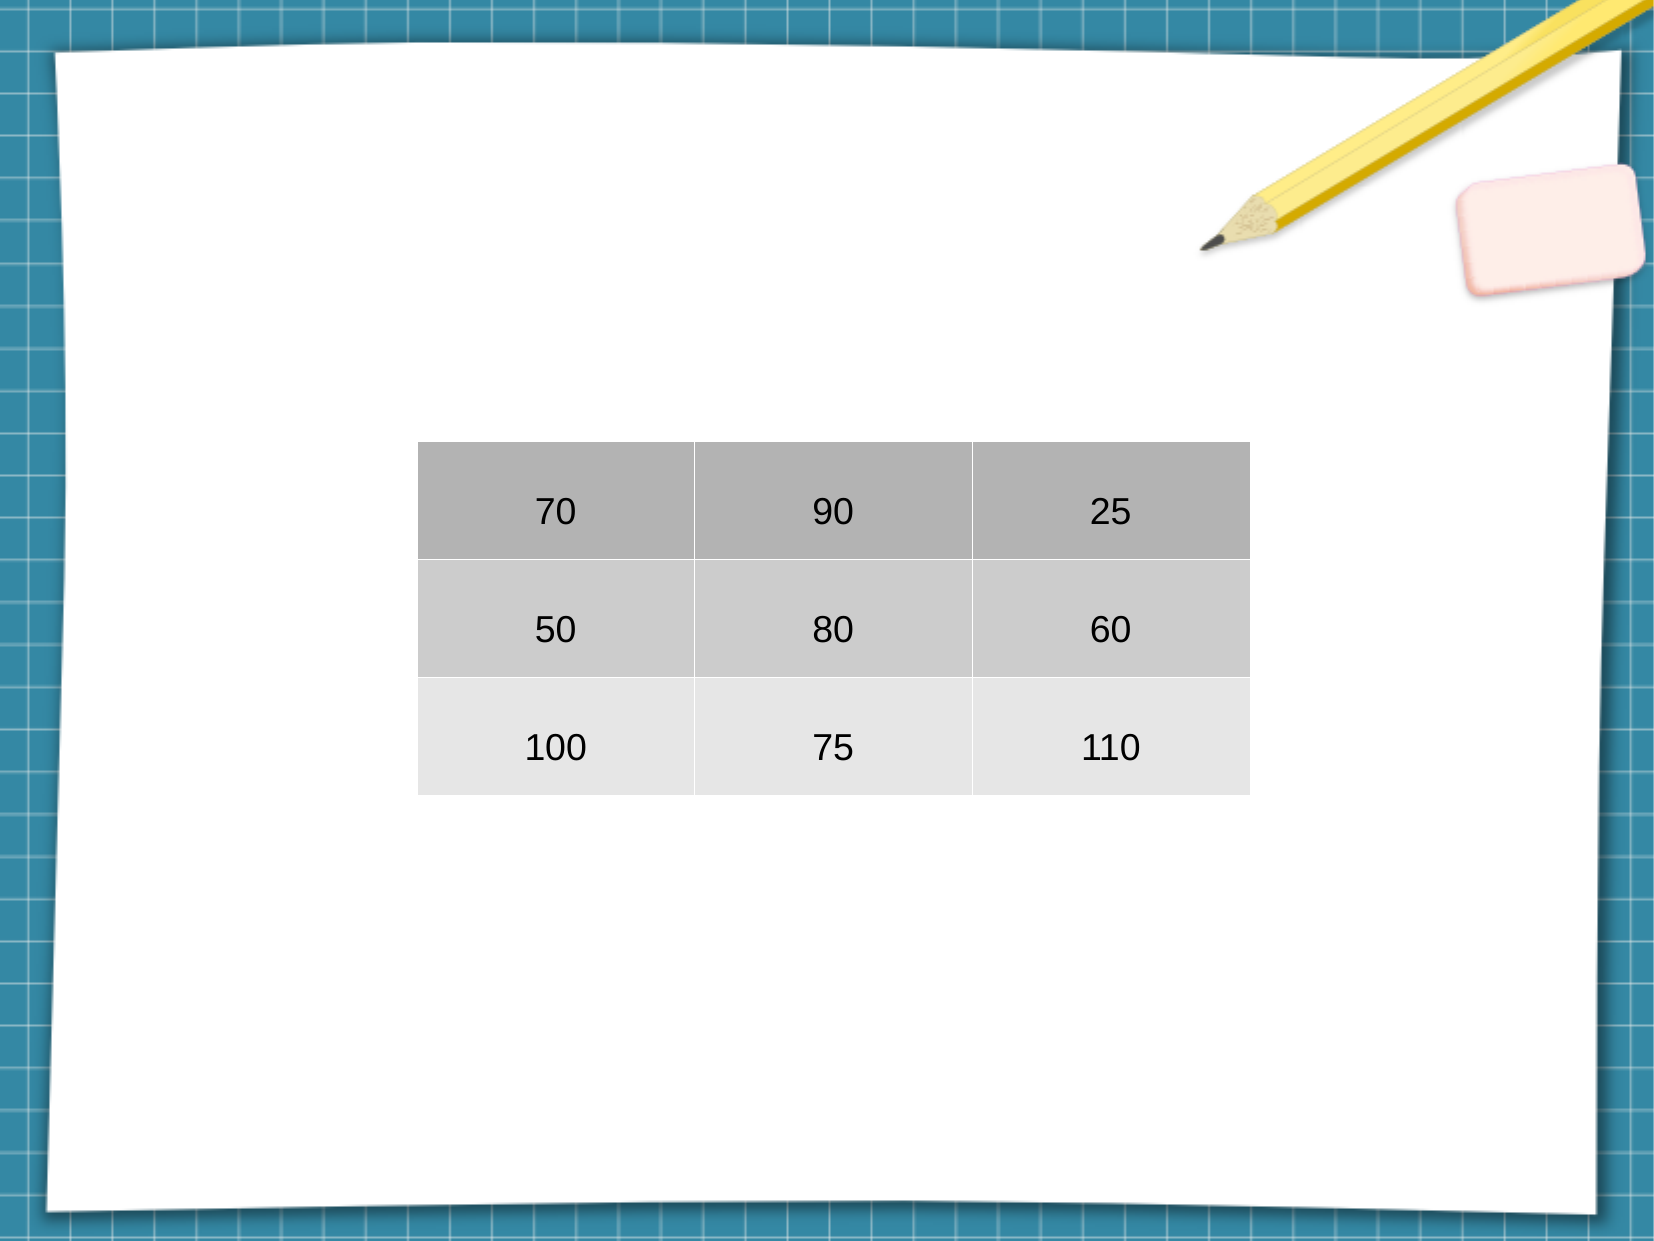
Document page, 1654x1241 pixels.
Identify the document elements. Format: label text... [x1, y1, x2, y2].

table_cell 75 [695, 678, 972, 795]
table_cell 50 [418, 560, 694, 677]
picture [0, 0, 1654, 1241]
table_cell 60 [973, 560, 1250, 677]
table_cell 80 [695, 560, 972, 677]
table_header 90 [695, 442, 972, 559]
table_header 70 [418, 442, 694, 559]
table_cell 100 [418, 678, 694, 795]
table_header 25 [973, 442, 1250, 559]
table_cell 110 [973, 678, 1250, 795]
